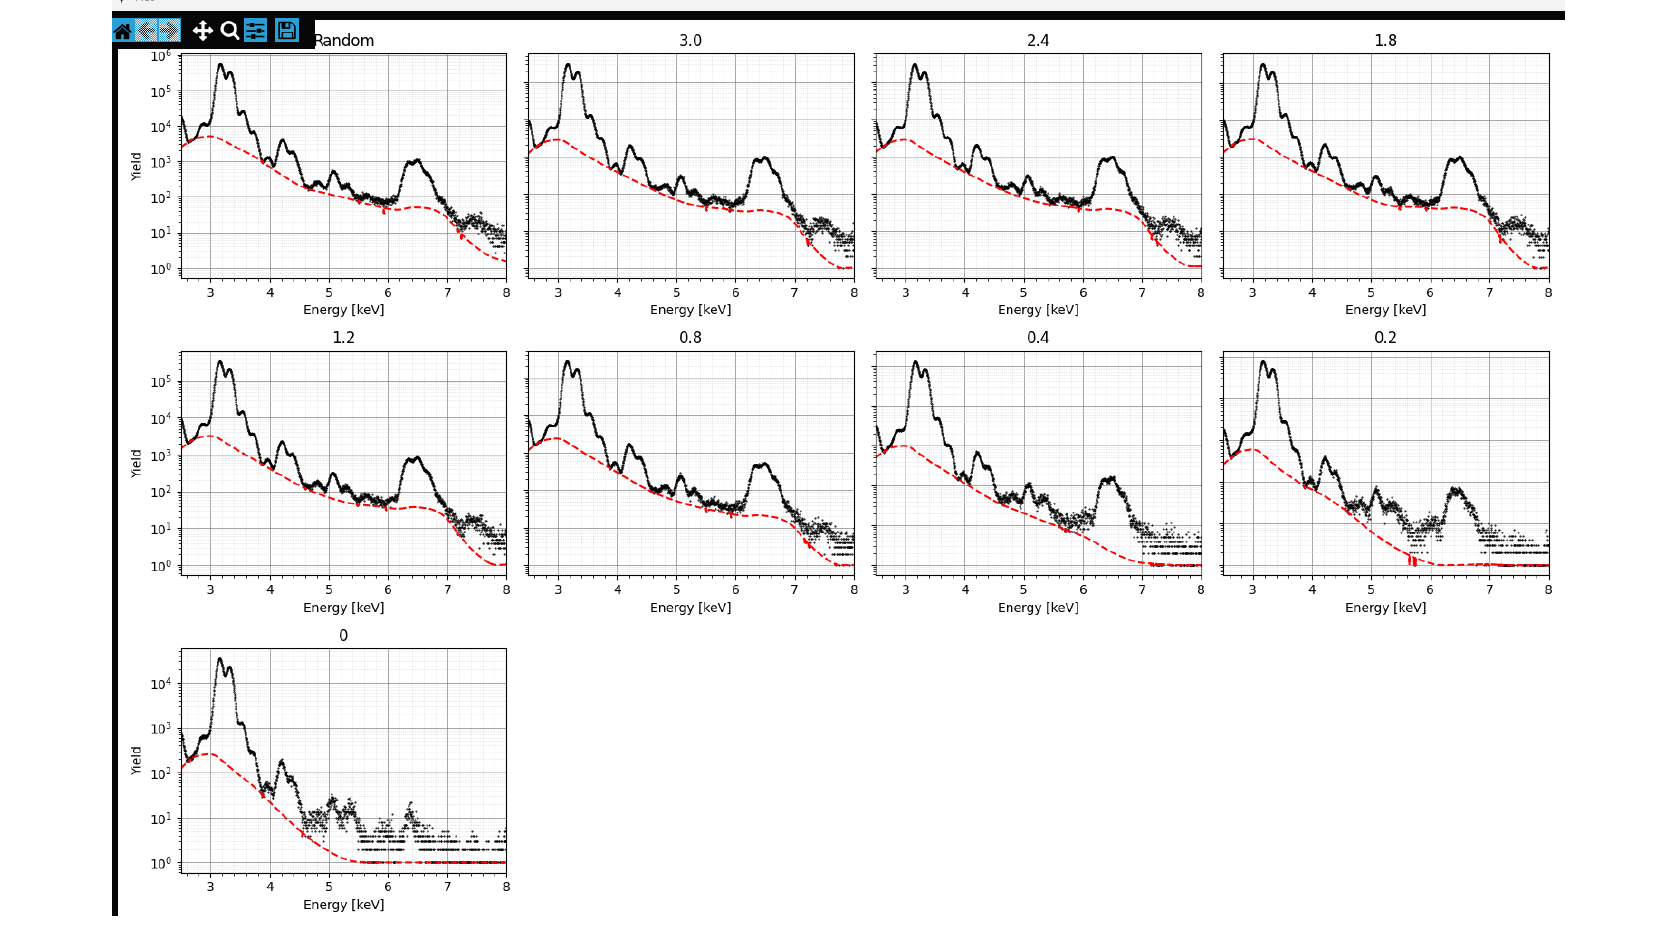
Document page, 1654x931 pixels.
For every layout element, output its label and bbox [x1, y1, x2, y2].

picture [112, 0, 1565, 916]
